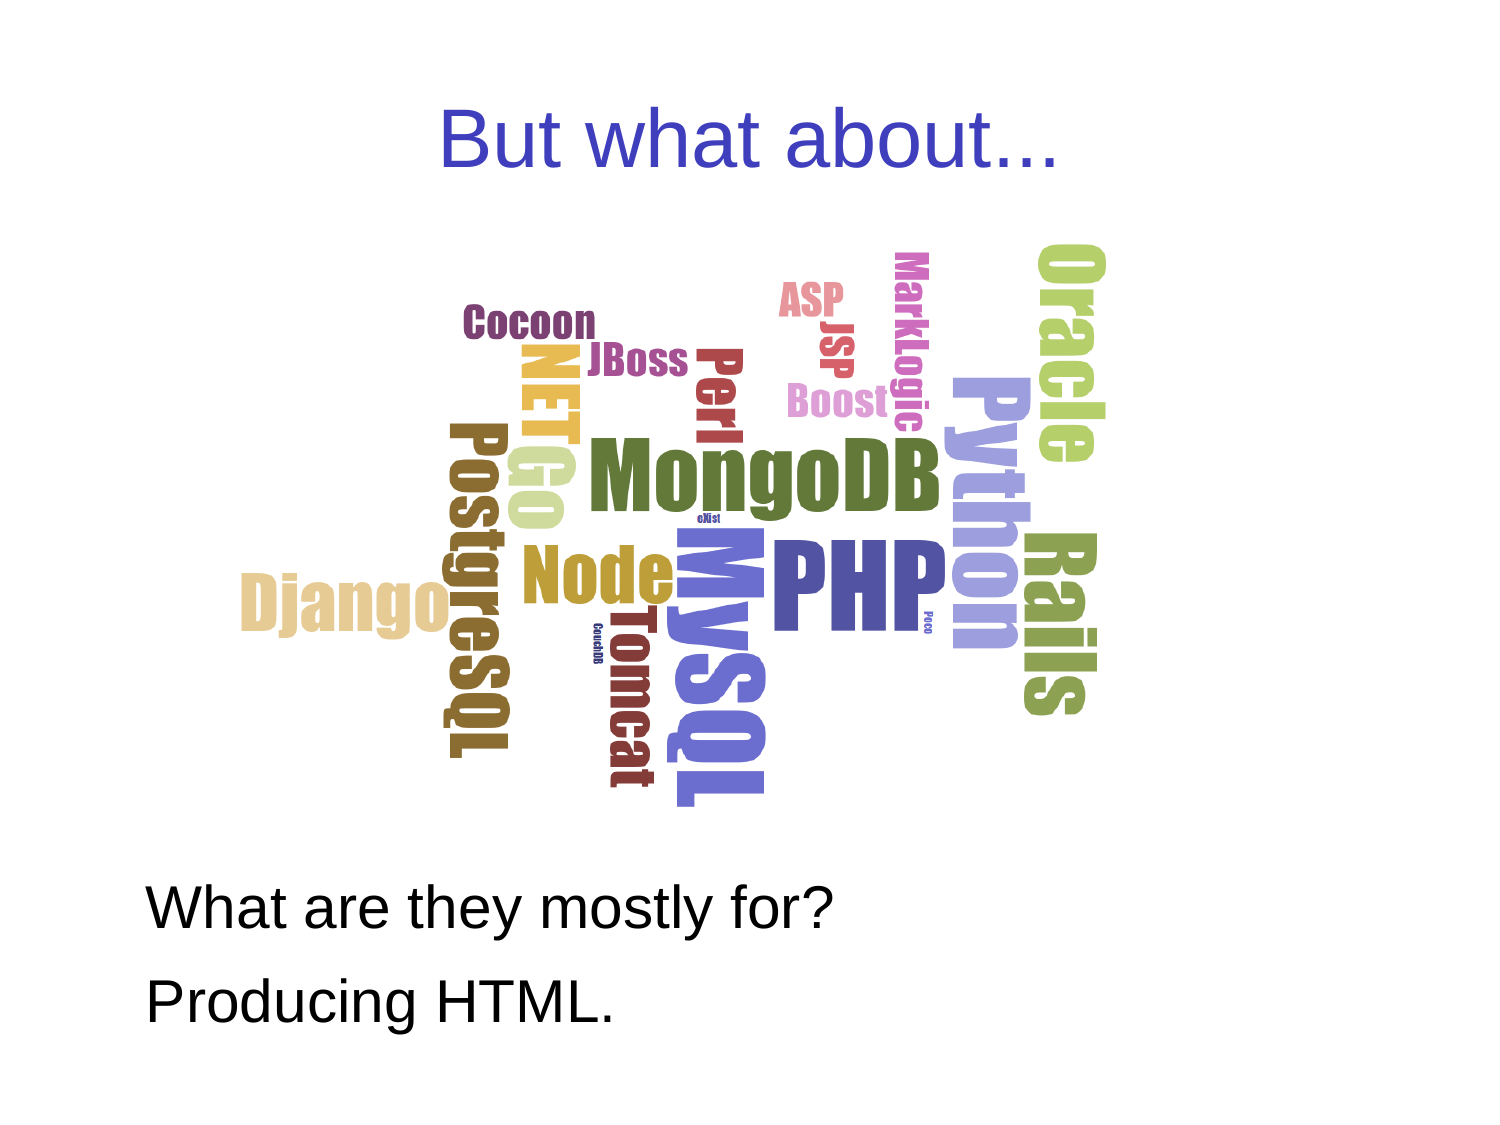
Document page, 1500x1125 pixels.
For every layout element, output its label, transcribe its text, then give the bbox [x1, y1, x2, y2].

picture [214, 224, 1134, 818]
list What are they mostly for? Producing HTML. [75, 874, 1425, 1063]
title But what about... [75, 44, 1425, 233]
